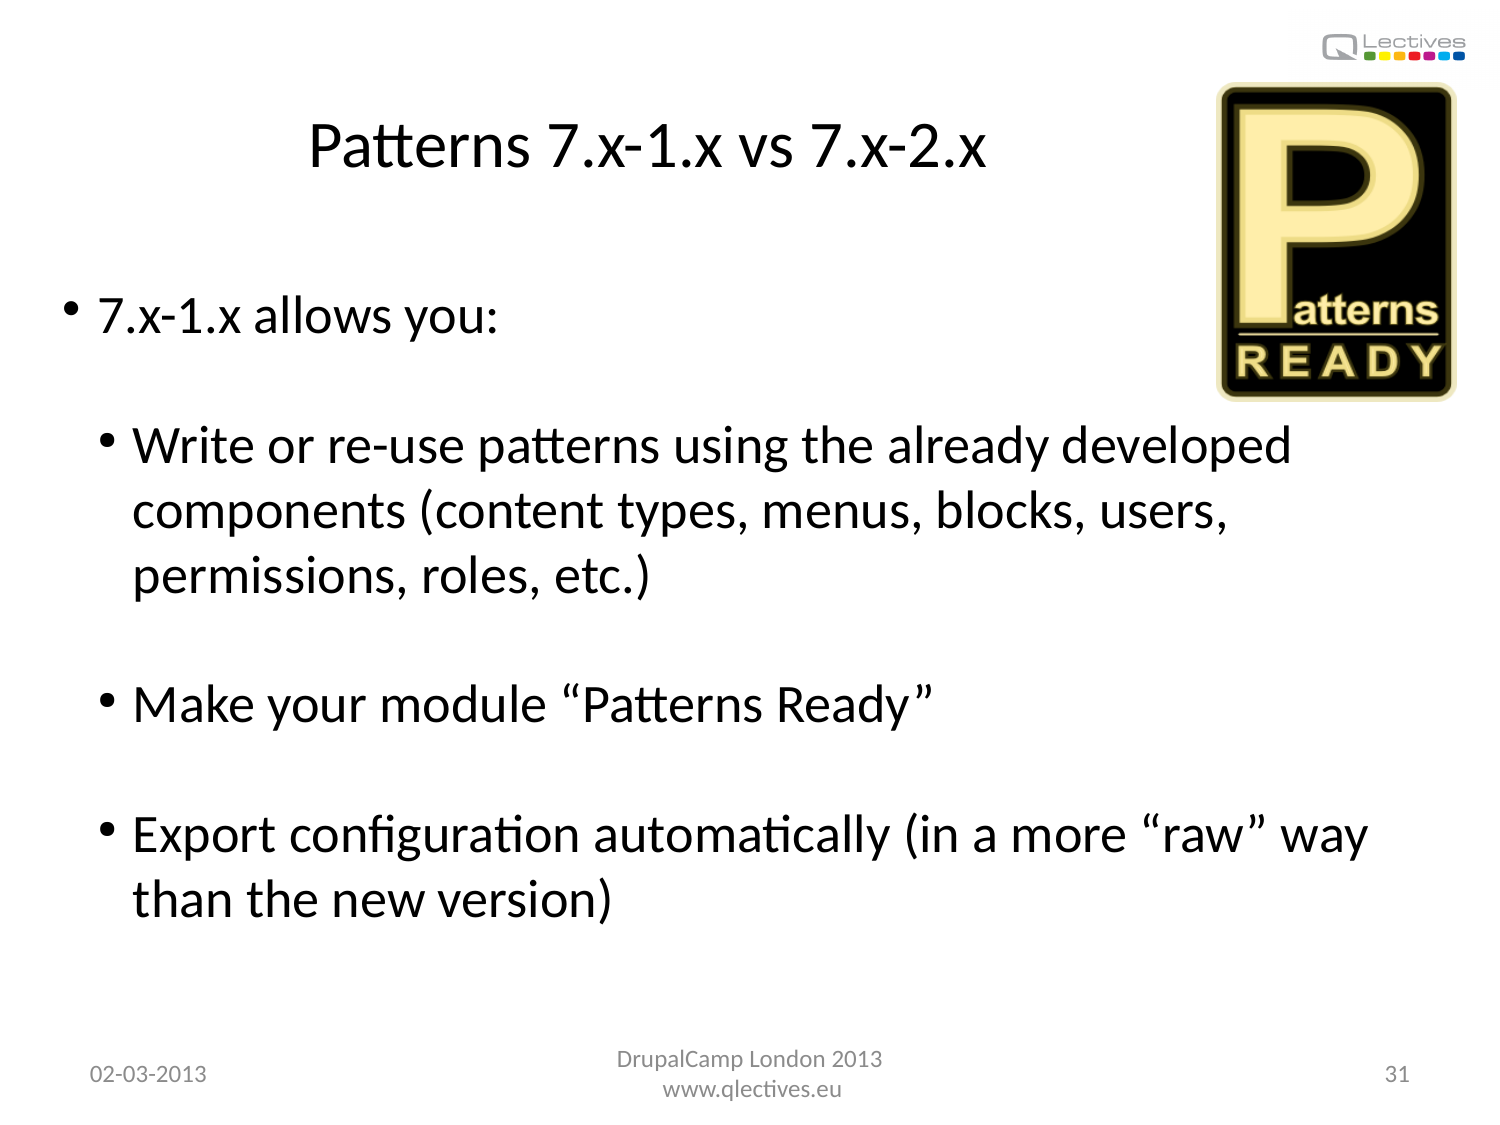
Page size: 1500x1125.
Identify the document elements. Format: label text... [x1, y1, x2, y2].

text_box 02-03-2013 [74, 1042, 425, 1103]
text_box DrupalCamp London 2013 www.qlectives.eu [512, 1042, 988, 1103]
text_box 7.x-1.x allows you: Write or re-use patterns using the already developed components (content types, menus, blocks, users, permissions, roles, etc.) Make your module “Patterns Ready” Export configuration automatically (in a more “raw” way than the new version) [47, 271, 1410, 1014]
picture [1216, 9, 1500, 402]
text_box Patterns 7.x-1.x vs 7.x-2.x [0, 47, 1323, 235]
text_box <number> [1074, 1042, 1425, 1103]
